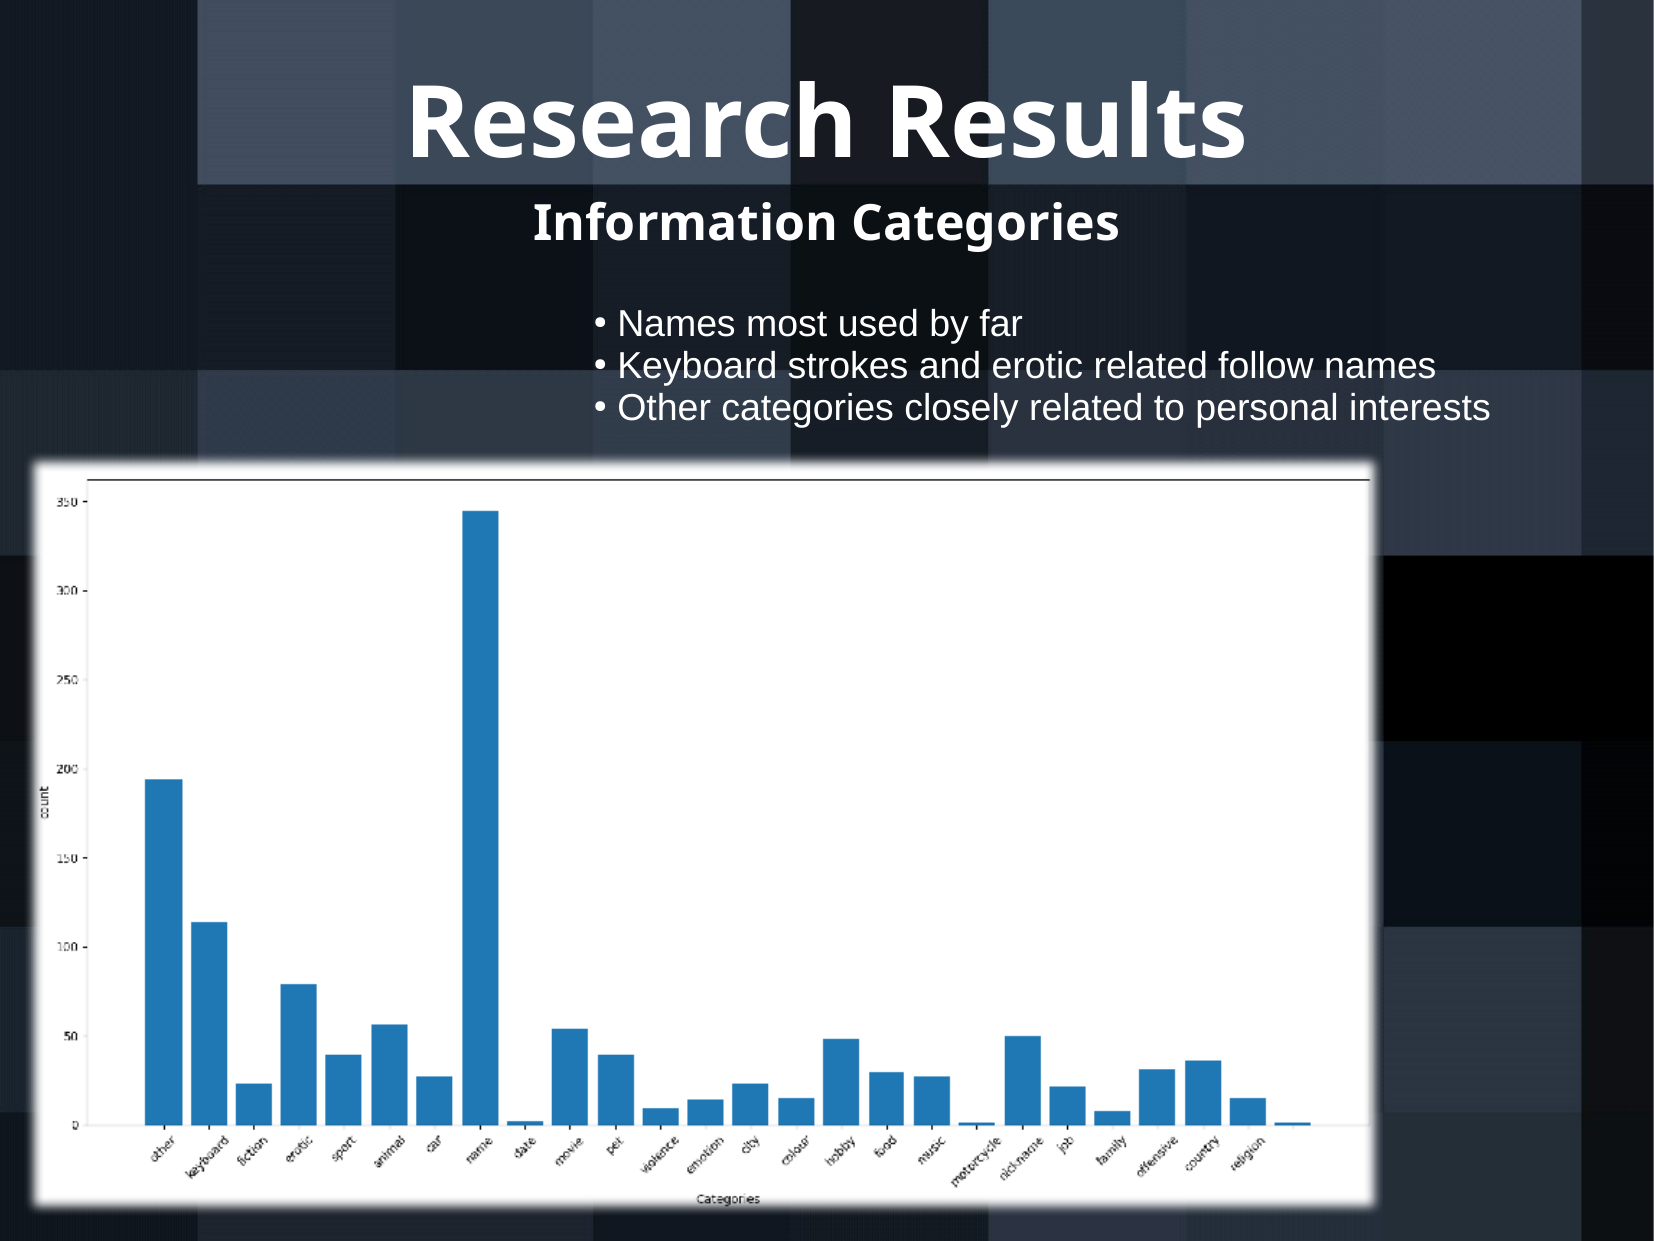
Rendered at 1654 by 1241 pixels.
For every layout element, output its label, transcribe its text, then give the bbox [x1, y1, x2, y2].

title Research Results Information Categories [82, 49, 1571, 257]
picture [0, 0, 1654, 1241]
text_box Names most used by far Keyboard strokes and erotic related follow names Other categories closely related to personal interests [578, 295, 1506, 437]
